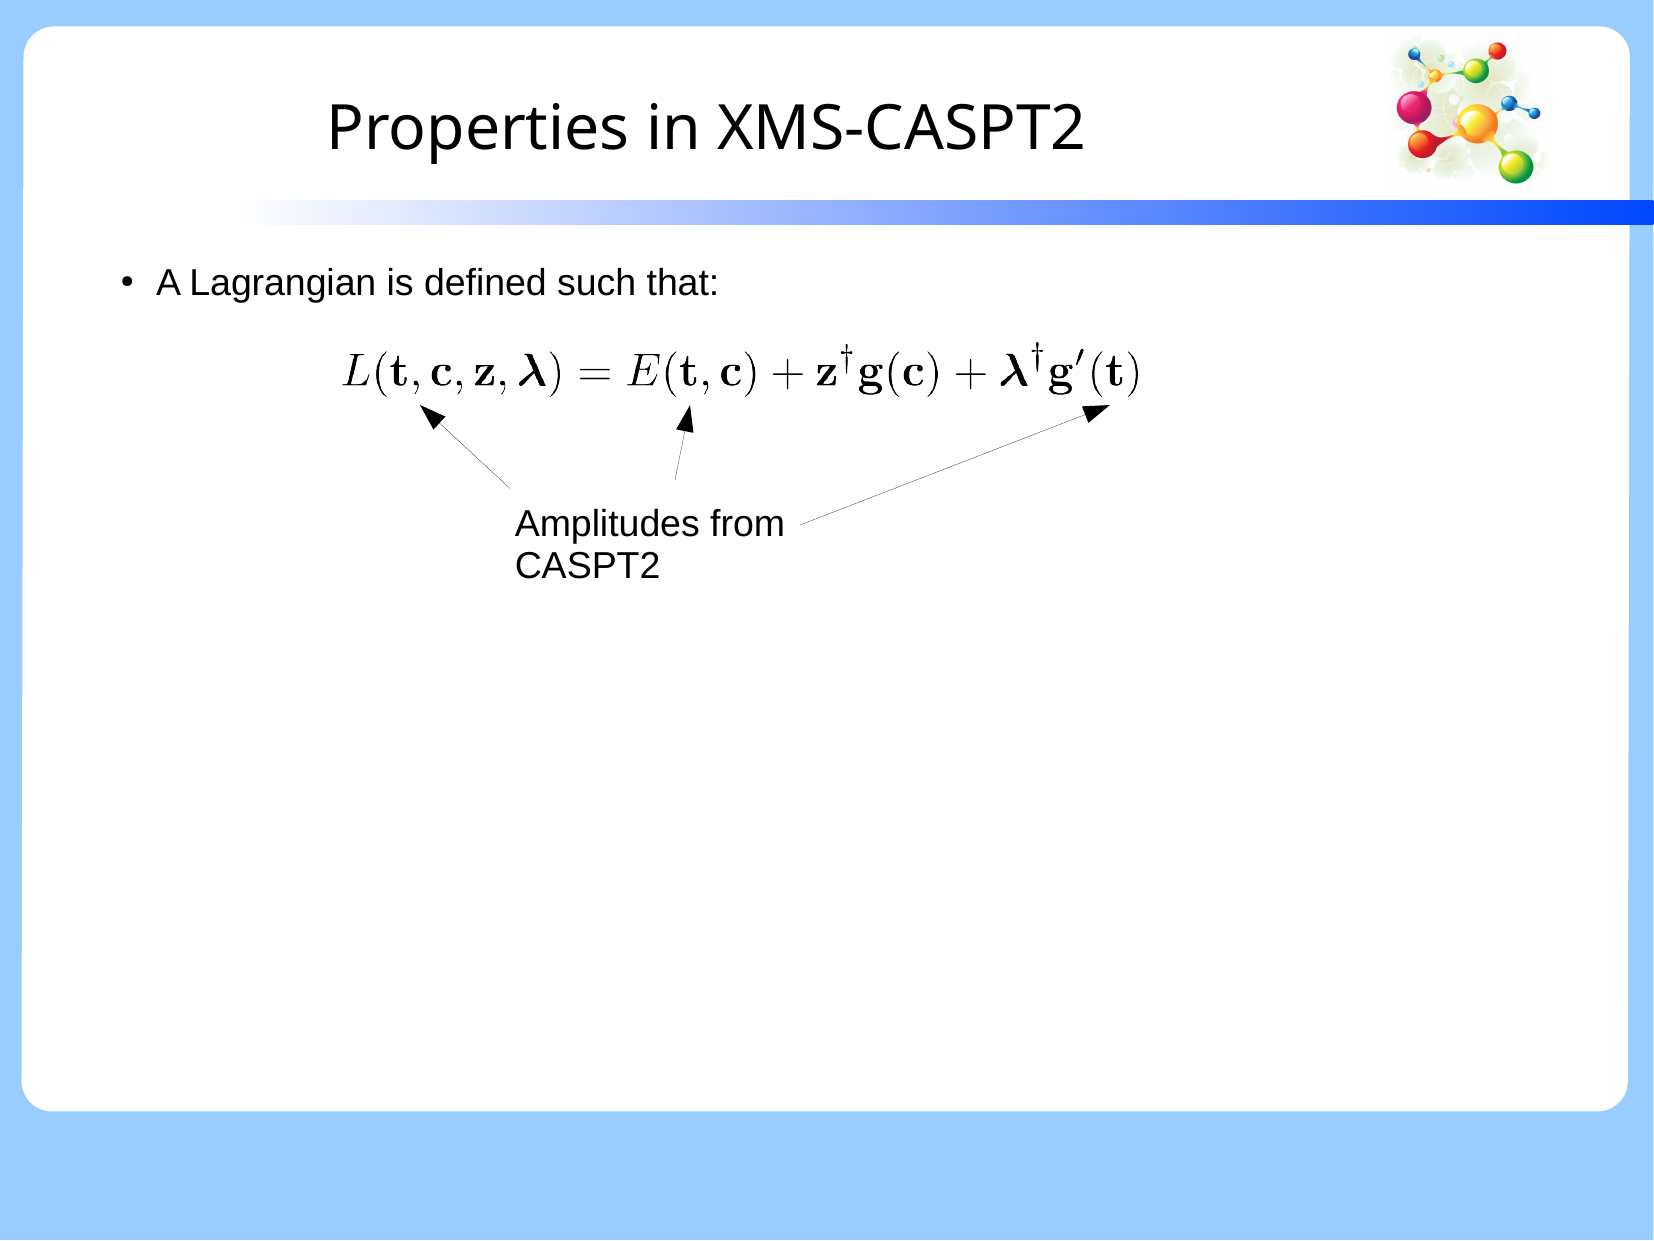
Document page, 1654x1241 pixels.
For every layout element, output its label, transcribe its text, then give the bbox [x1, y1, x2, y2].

title Properties in XMS-CASPT2 [82, 49, 1332, 201]
table_cell [873, 201, 877, 224]
picture [1382, 29, 1556, 195]
table_cell [956, 201, 961, 224]
text_box A Lagrangian is defined such that: [105, 253, 1456, 647]
text_box Amplitudes from CASPT2 [499, 495, 890, 594]
picture [342, 342, 1138, 397]
